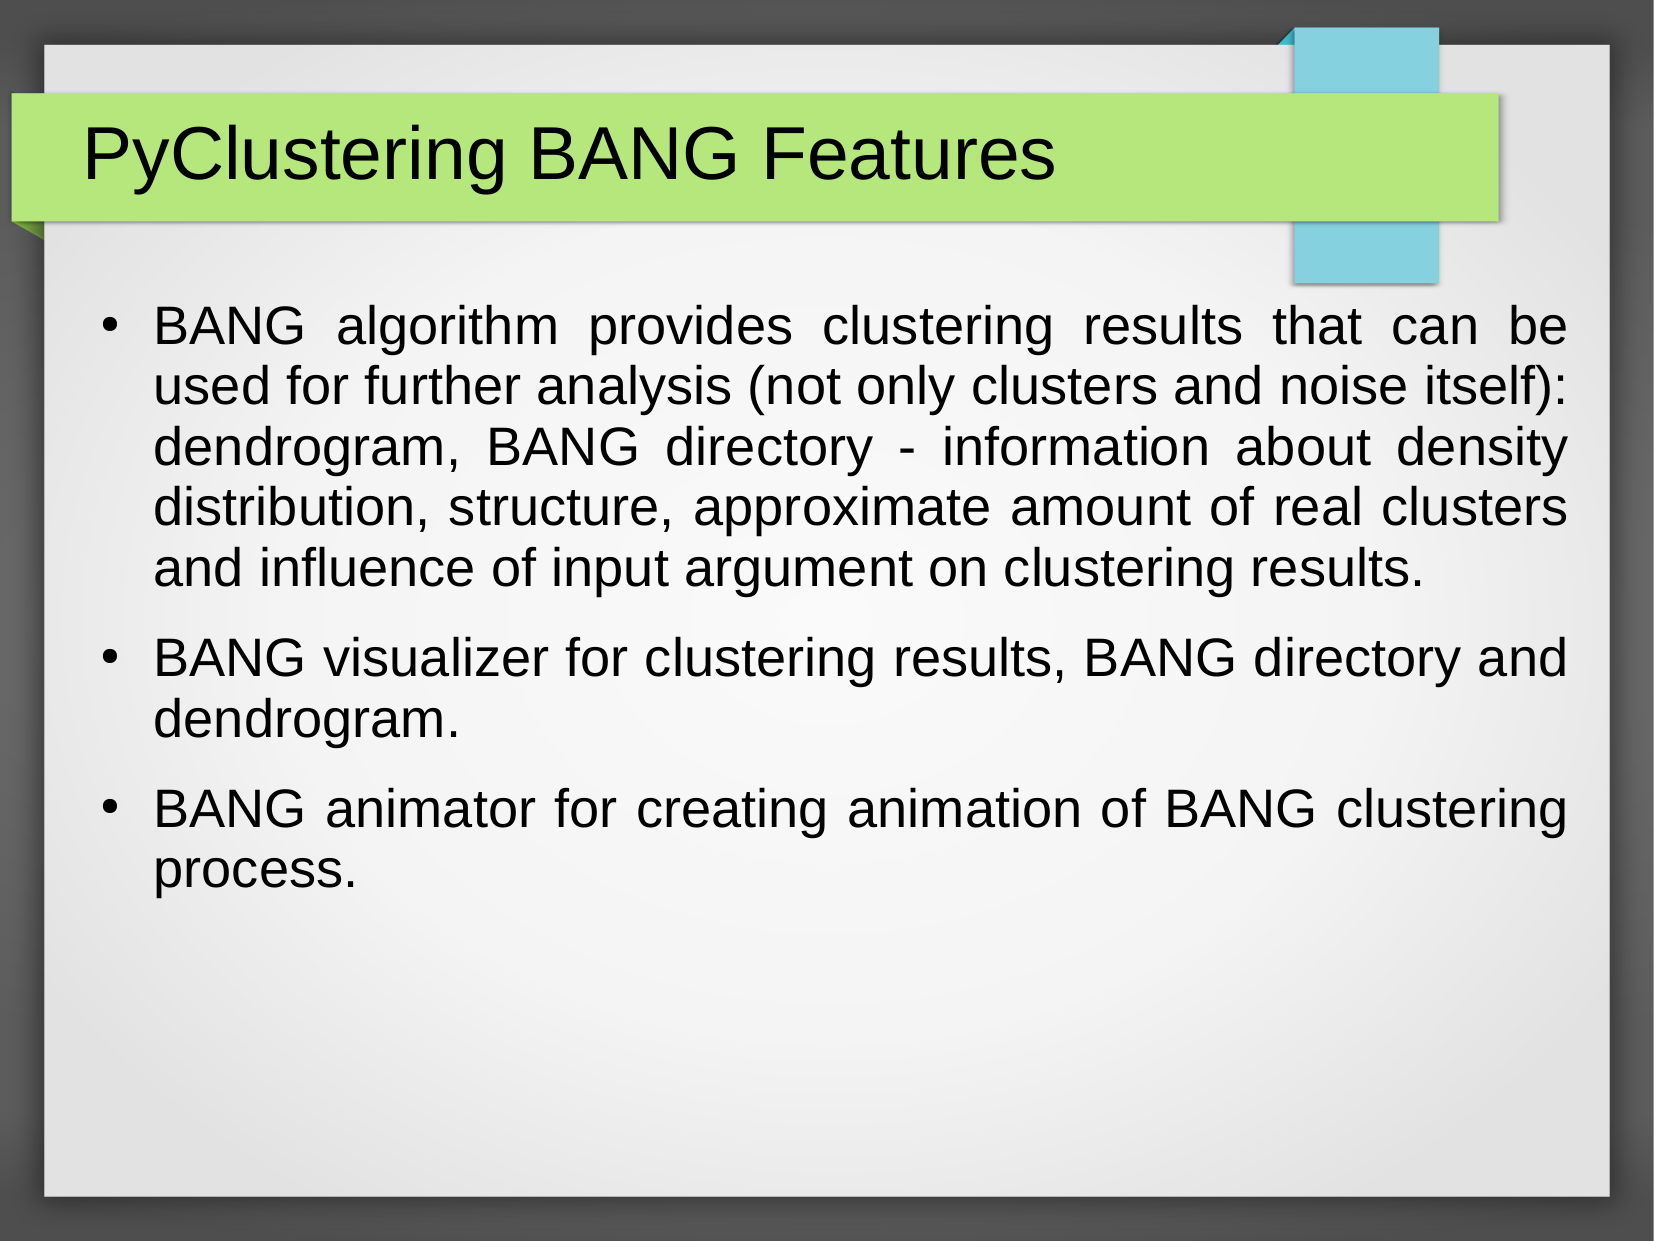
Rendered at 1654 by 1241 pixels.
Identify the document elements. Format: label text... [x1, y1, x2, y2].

picture [0, 0, 1654, 1241]
title PyClustering BANG Features [82, 94, 1264, 213]
list BANG algorithm provides clustering results that can be used for further analysis (not only clusters and noise itself): dendrogram, BANG directory - information about density distribution, structure, approximate amount of real clusters and influence of input argument on clustering results. BANG visualizer for clustering results, BANG directory and dendrogram. BANG animator for creating animation of BANG clustering process. [82, 295, 1571, 1015]
